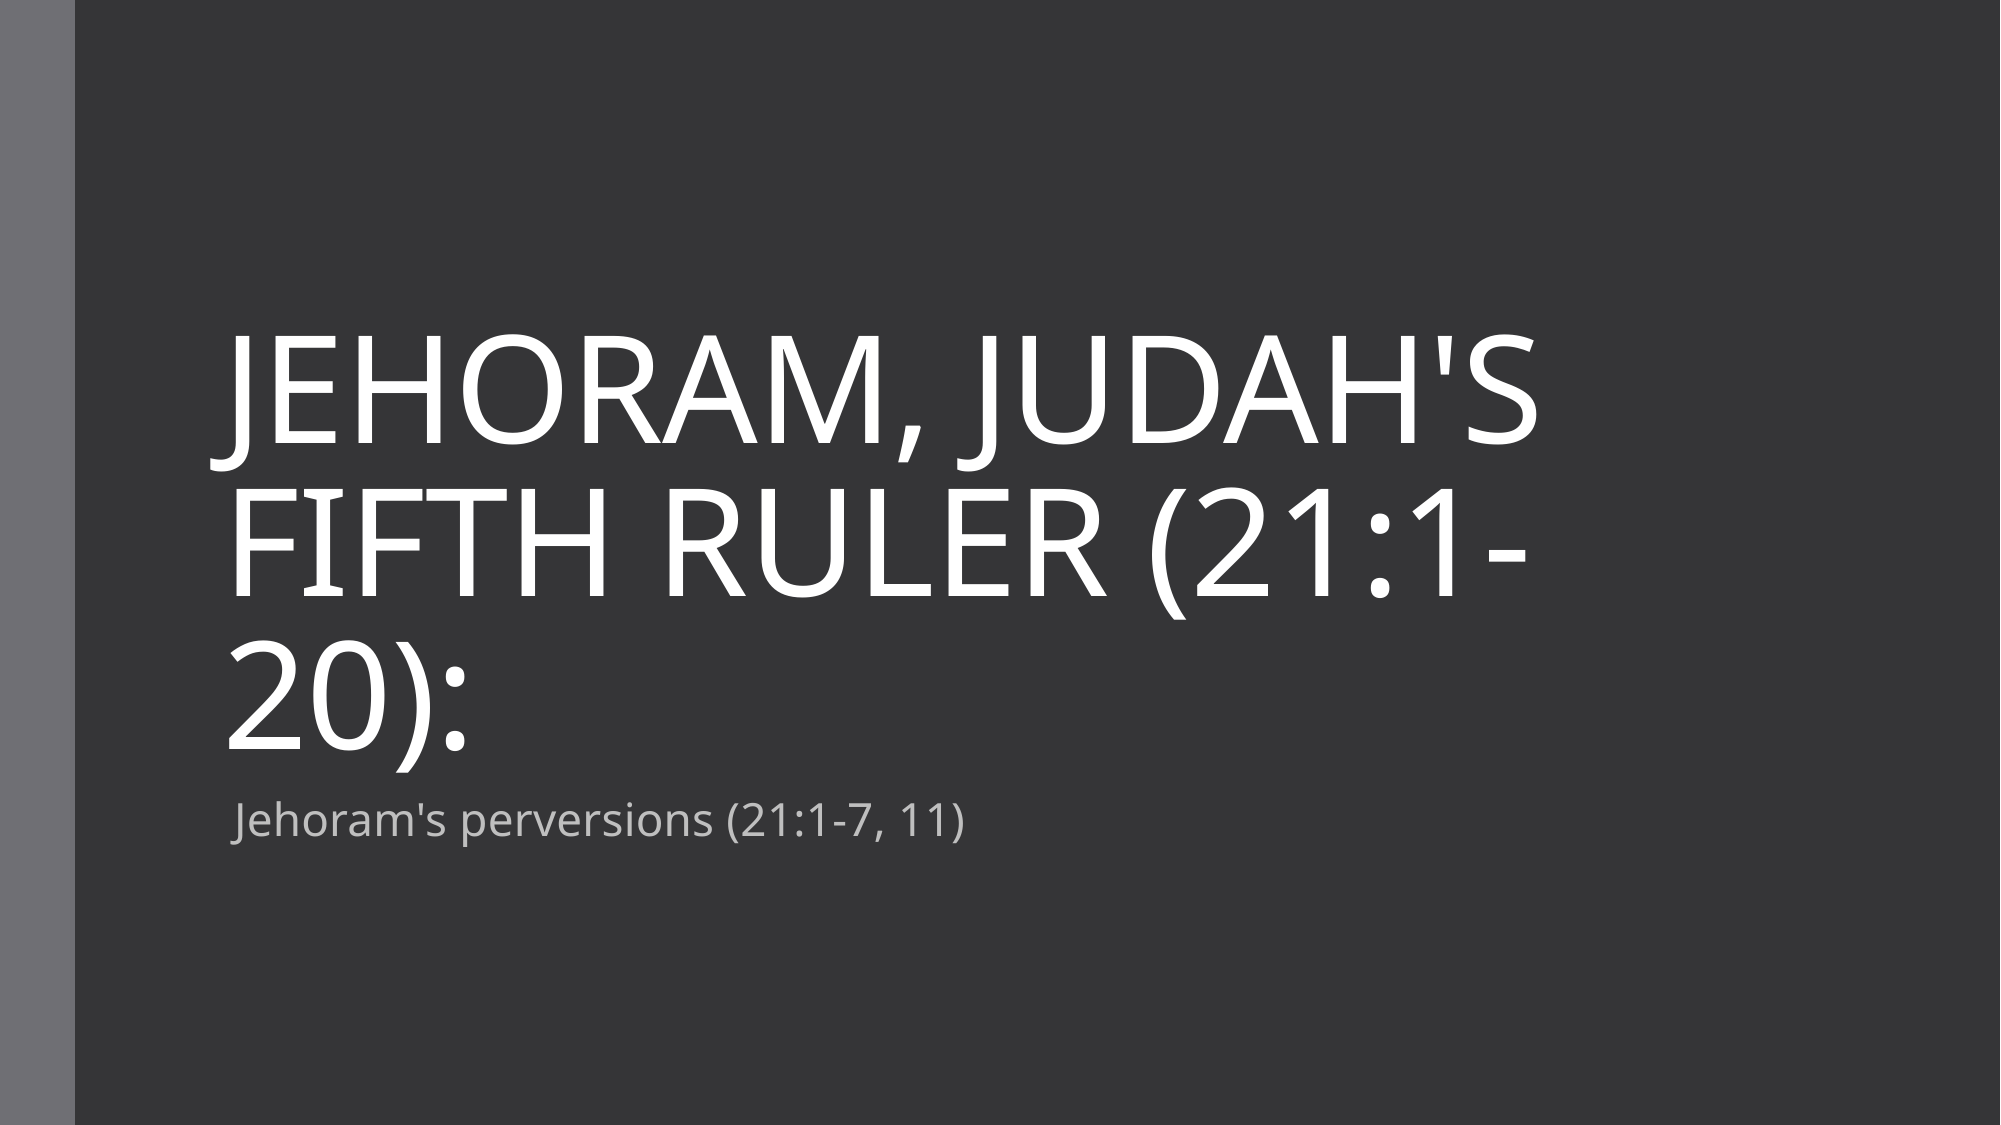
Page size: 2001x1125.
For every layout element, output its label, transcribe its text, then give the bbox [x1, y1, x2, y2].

subtitle Jehoram's perversions (21:1-7, 11) [206, 787, 1752, 1066]
title JEHORAM, JUDAH'S FIFTH RULER (21:1-20): [206, 124, 1752, 787]
